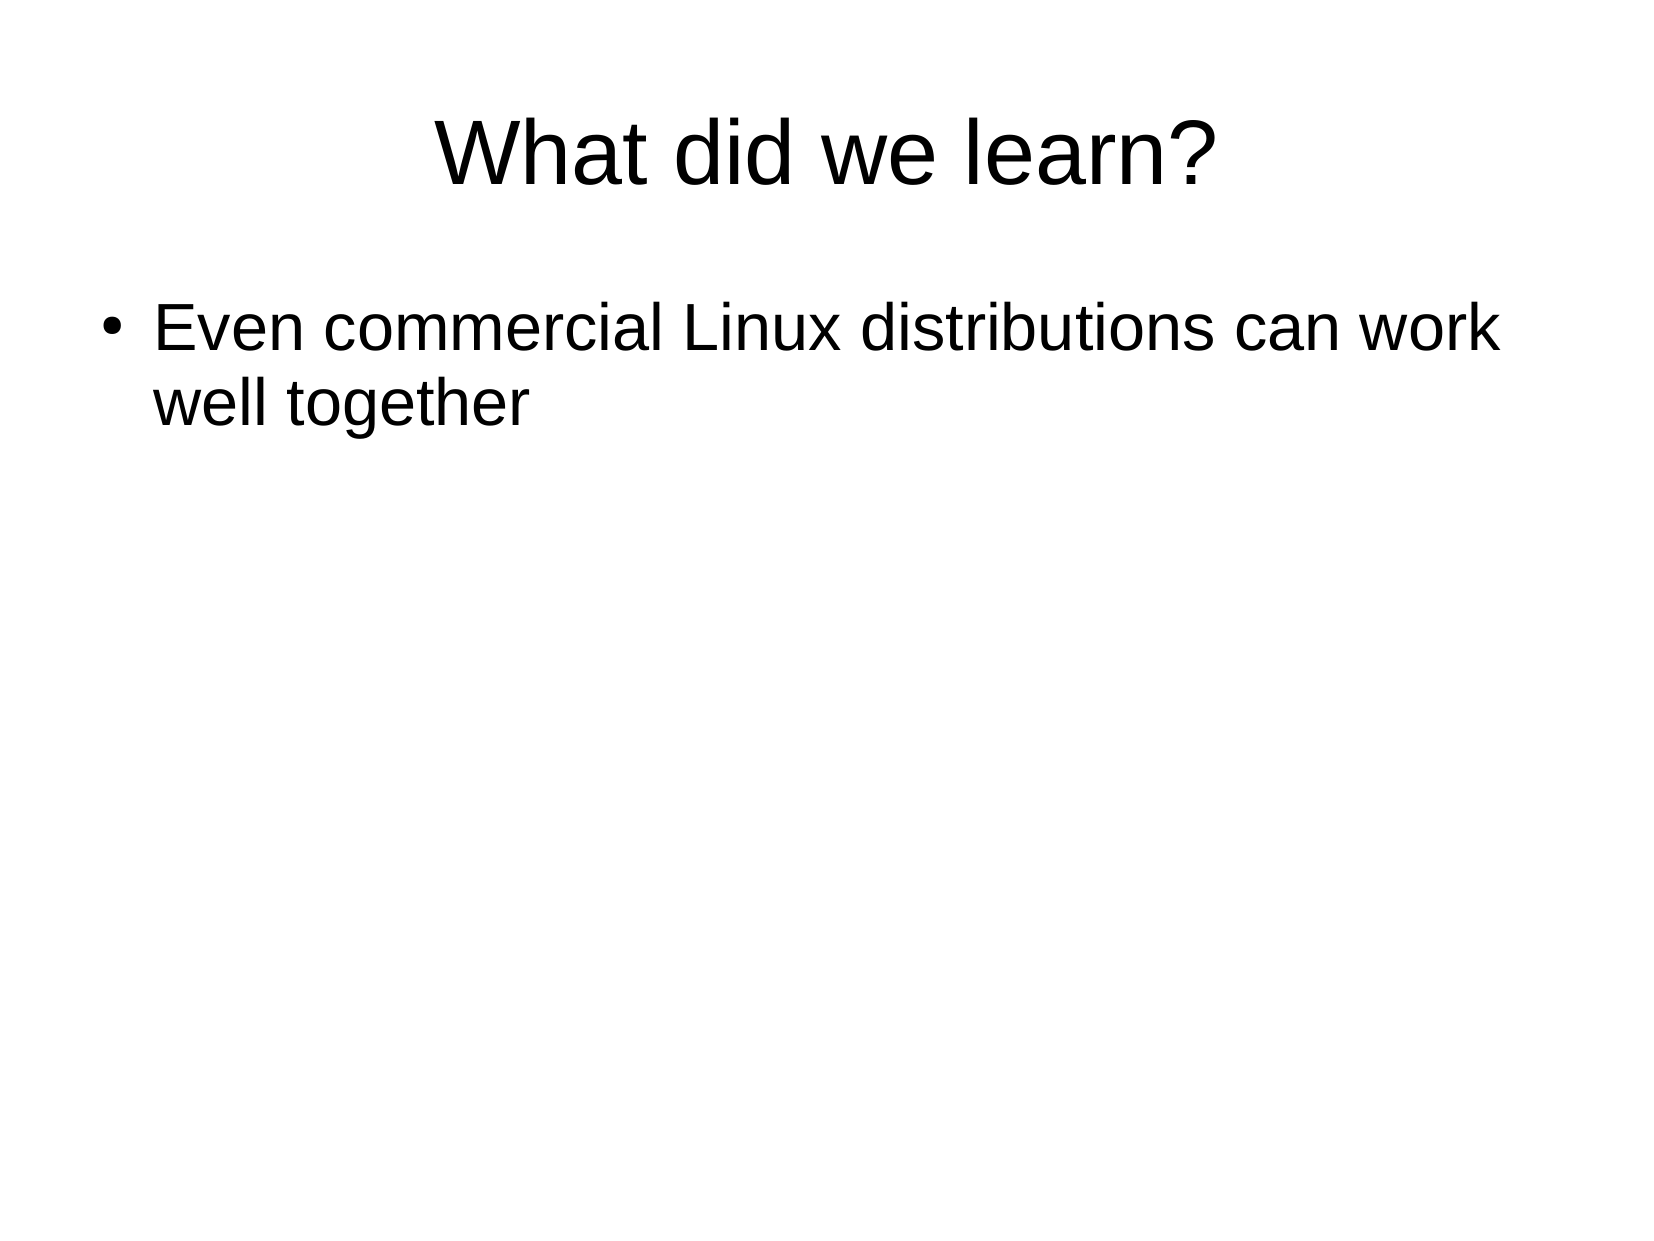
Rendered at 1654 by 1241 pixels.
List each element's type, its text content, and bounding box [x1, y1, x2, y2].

title What did we learn? [82, 49, 1571, 257]
list Even commercial Linux distributions can work well together [82, 290, 1538, 1010]
